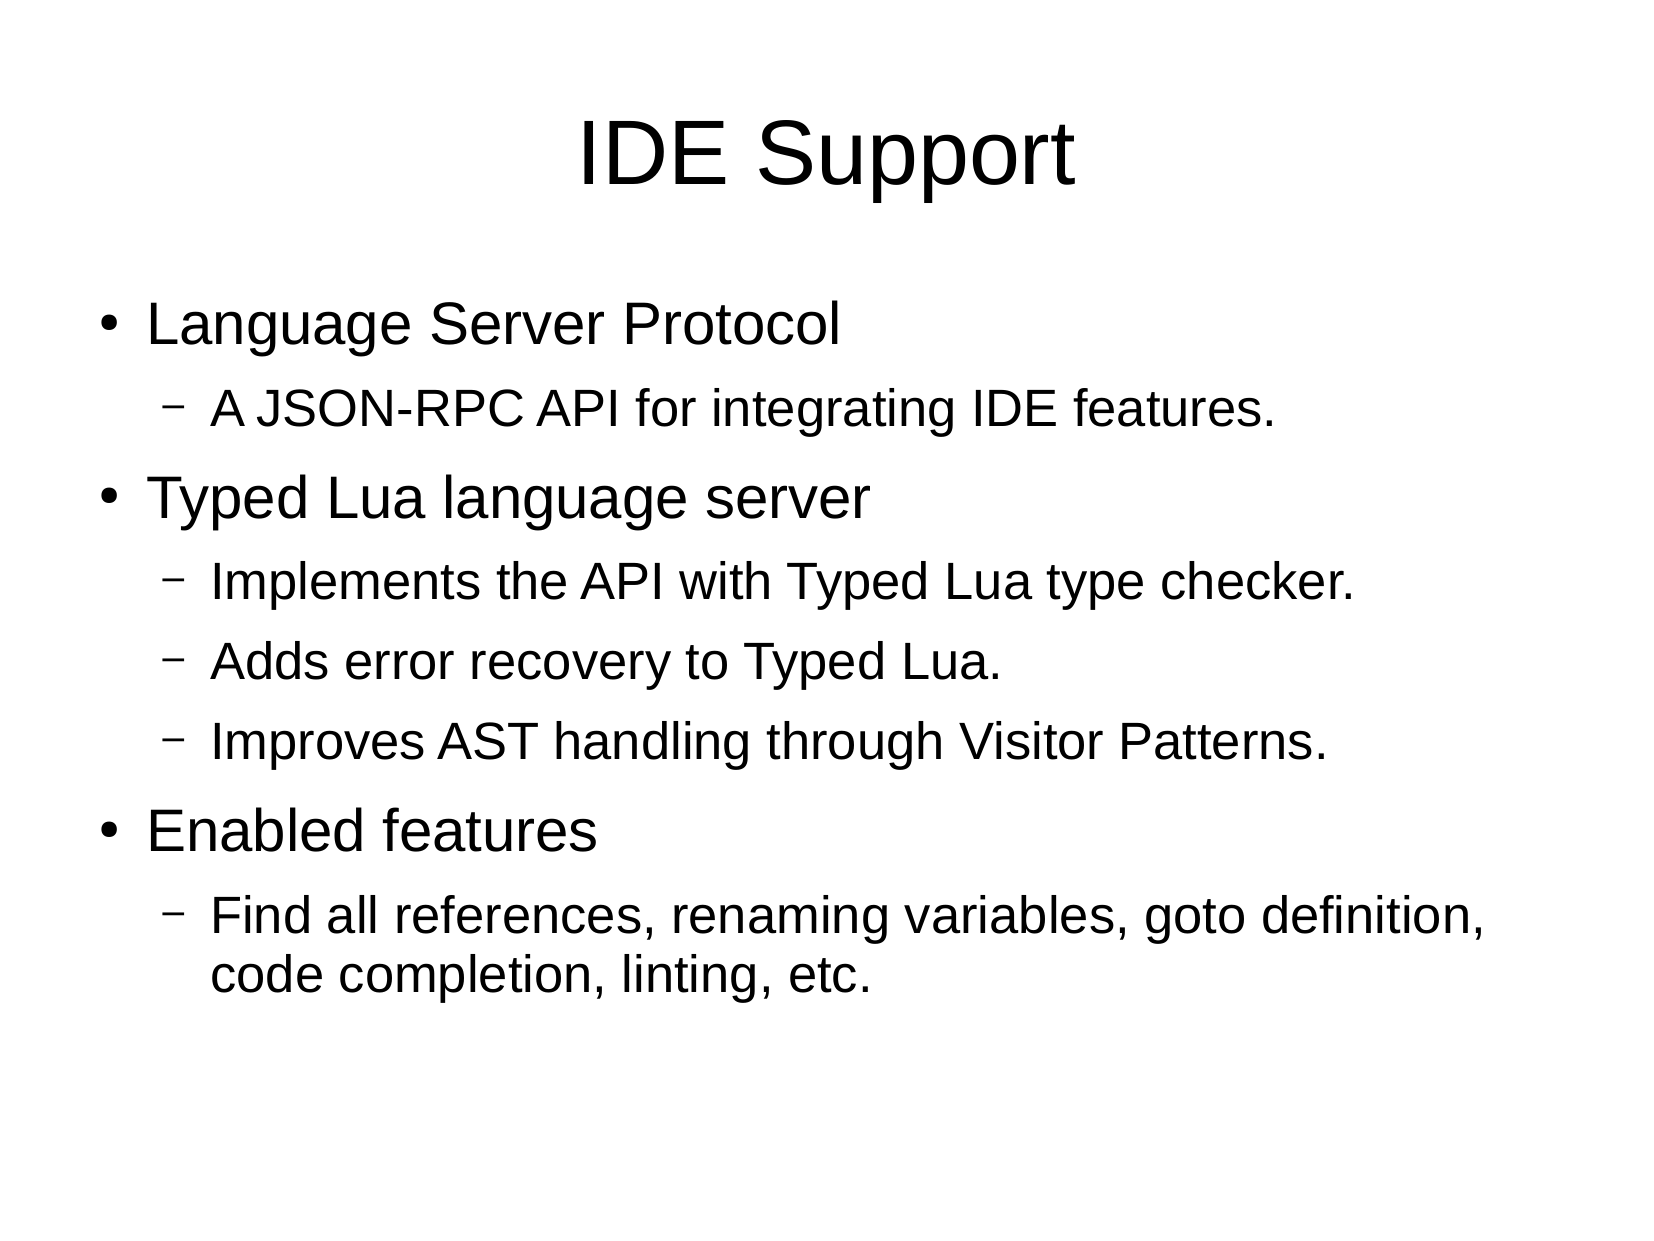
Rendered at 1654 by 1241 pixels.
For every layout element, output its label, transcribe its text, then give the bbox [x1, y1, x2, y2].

title IDE Support [82, 49, 1571, 257]
list Language Server Protocol A JSON-RPC API for integrating IDE features. Typed Lua language server Implements the API with Typed Lua type checker. Adds error recovery to Typed Lua. Improves AST handling through Visitor Patterns. Enabled features Find all references, renaming variables, goto definition, code completion, linting, etc. [82, 290, 1571, 1010]
